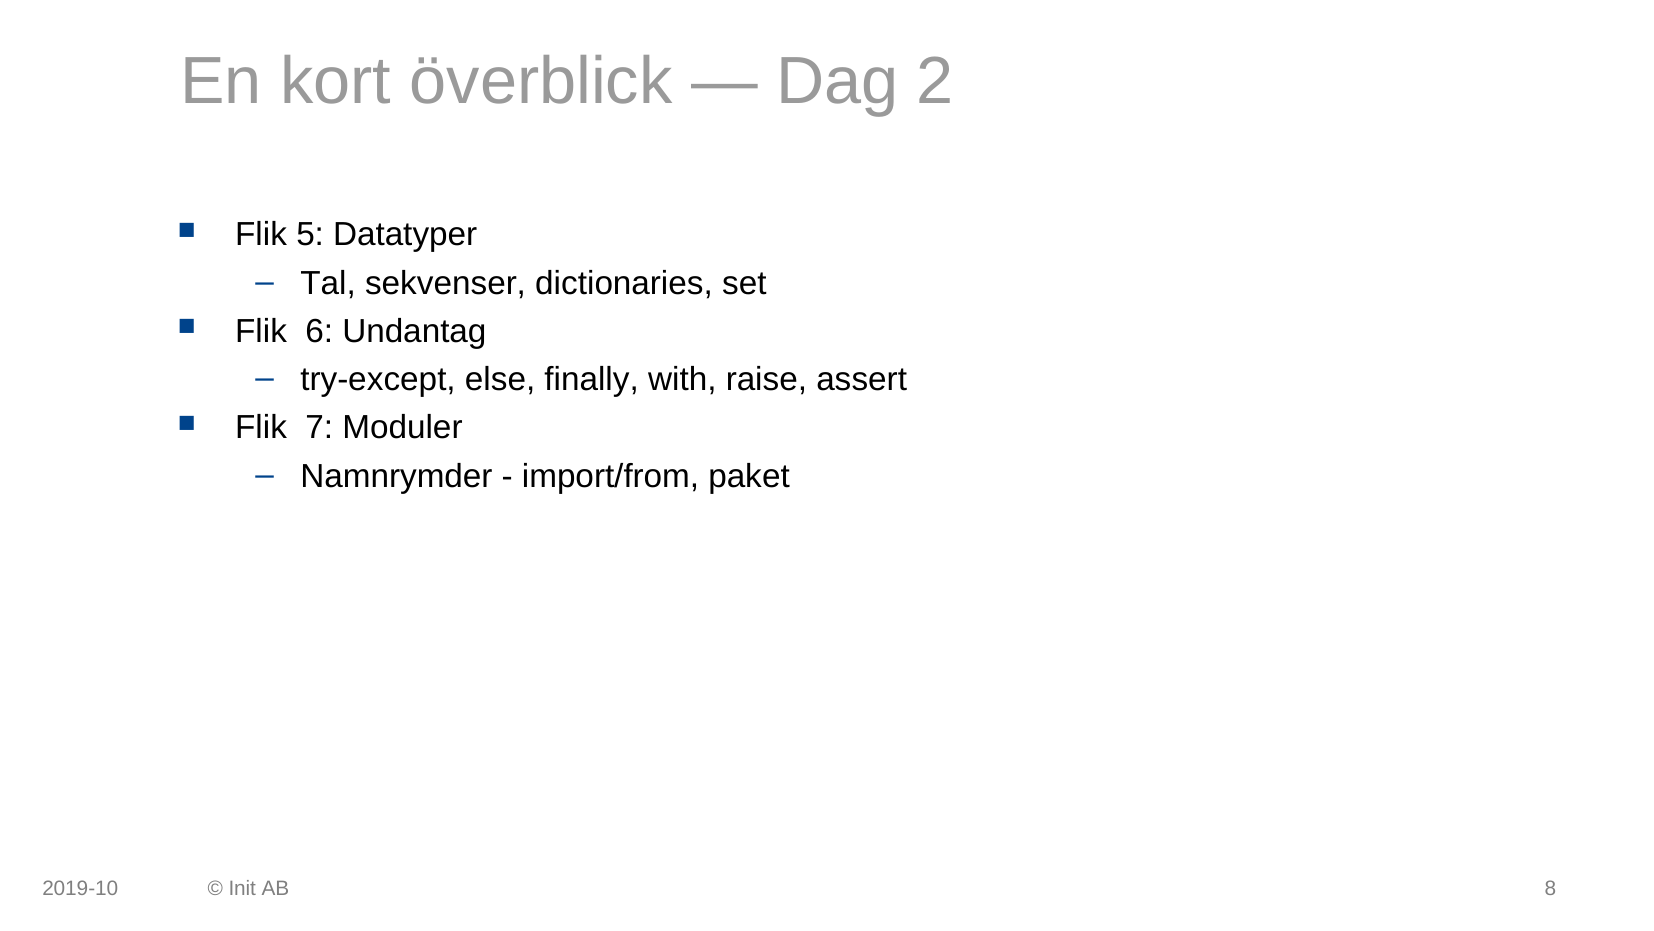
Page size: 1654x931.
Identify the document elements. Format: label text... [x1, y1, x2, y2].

text_box Flik 5: Datatyper Tal, sekvenser, dictionaries, set Flik 6: Undantag try-except, else, finally, with, raise, assert Flik 7: Moduler Namnrymder - import/from, paket [165, 156, 1489, 796]
text_box © Init AB [192, 857, 1461, 908]
text_box 2019-10 [27, 857, 166, 908]
text_box En kort överblick — Dag 2 [165, 0, 1489, 125]
text_box <nummer> [1488, 857, 1571, 908]
